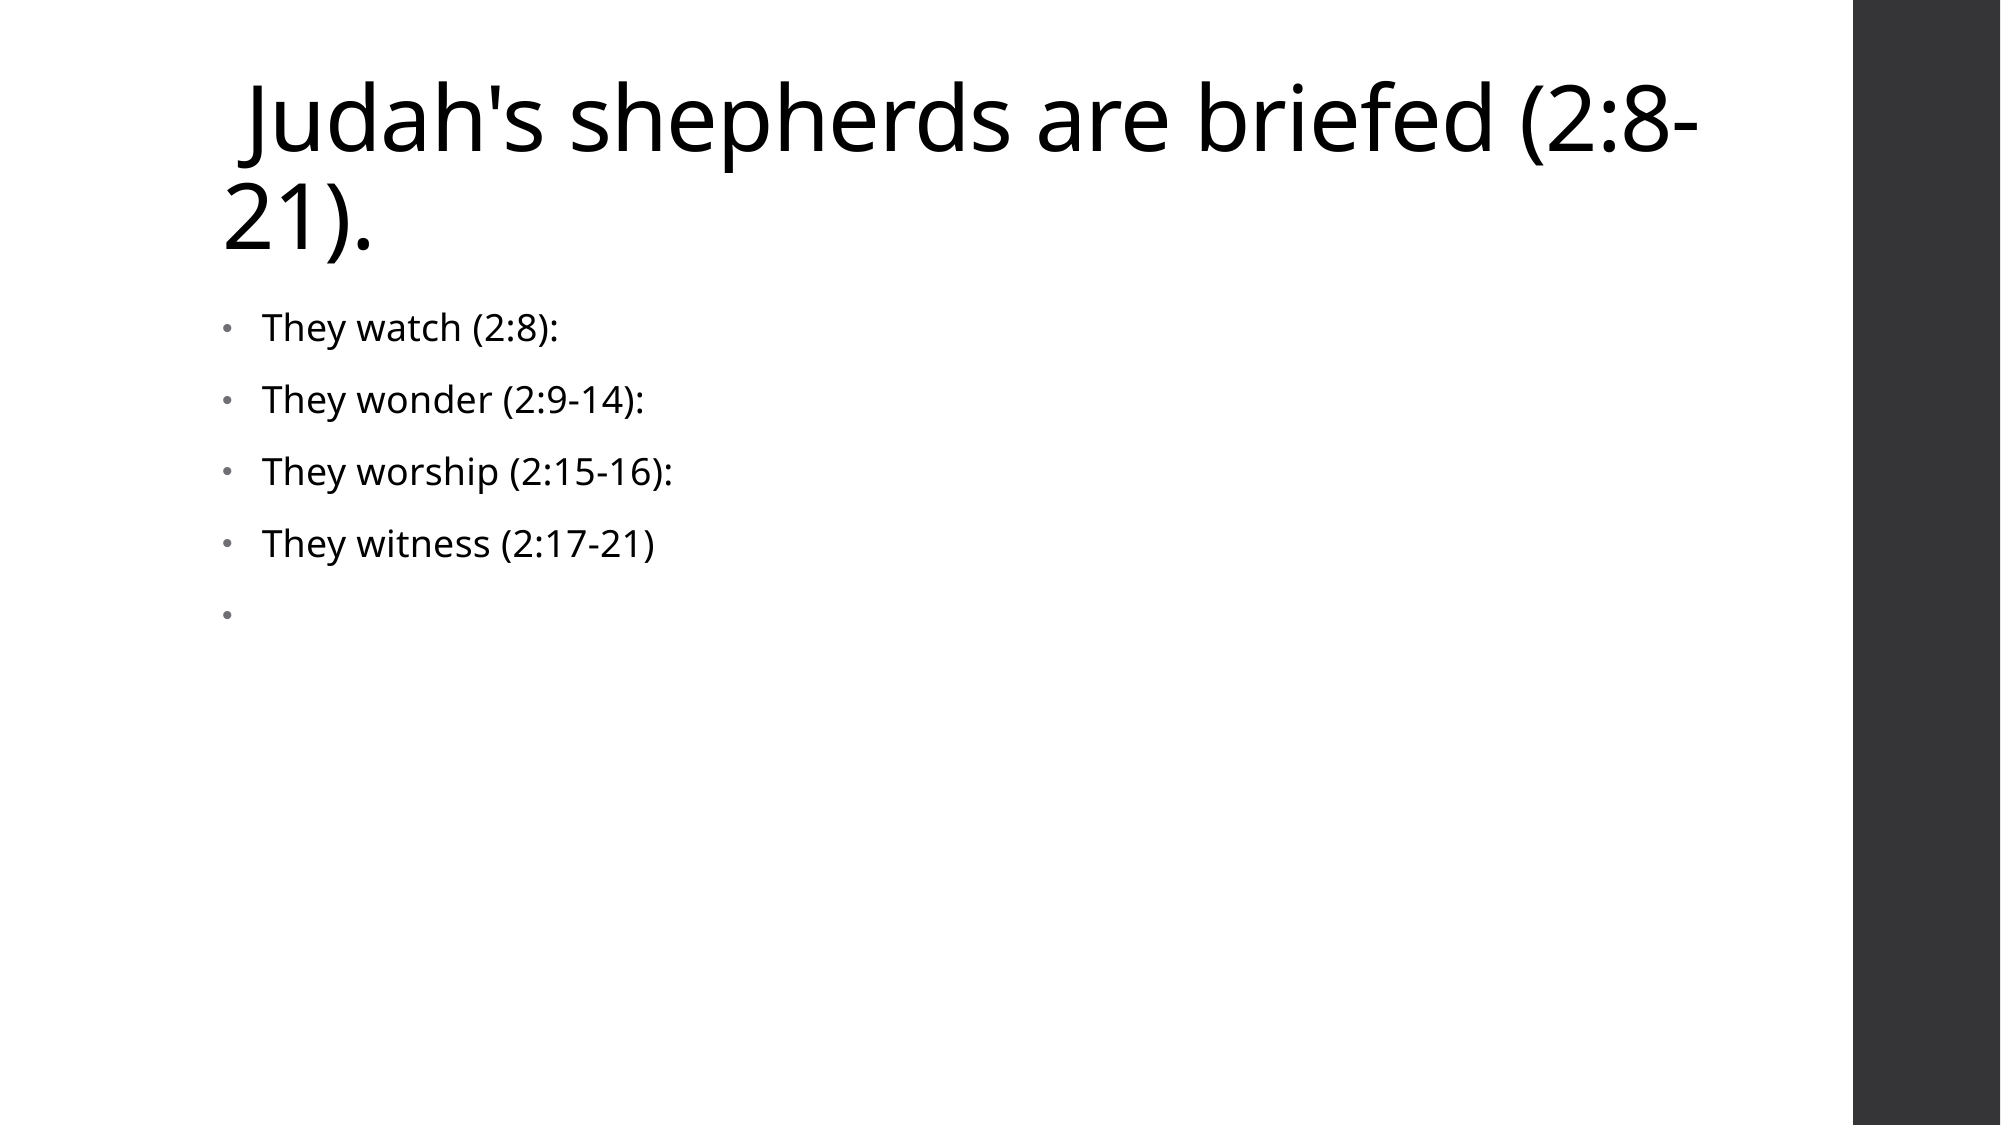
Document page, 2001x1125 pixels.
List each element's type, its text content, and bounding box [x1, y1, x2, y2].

title Judah's shepherds are briefed (2:8-21). [206, 60, 1797, 278]
list They watch (2:8): They wonder (2:9-14): They worship (2:15-16): They witness (2:17-21) [206, 299, 1617, 1014]
